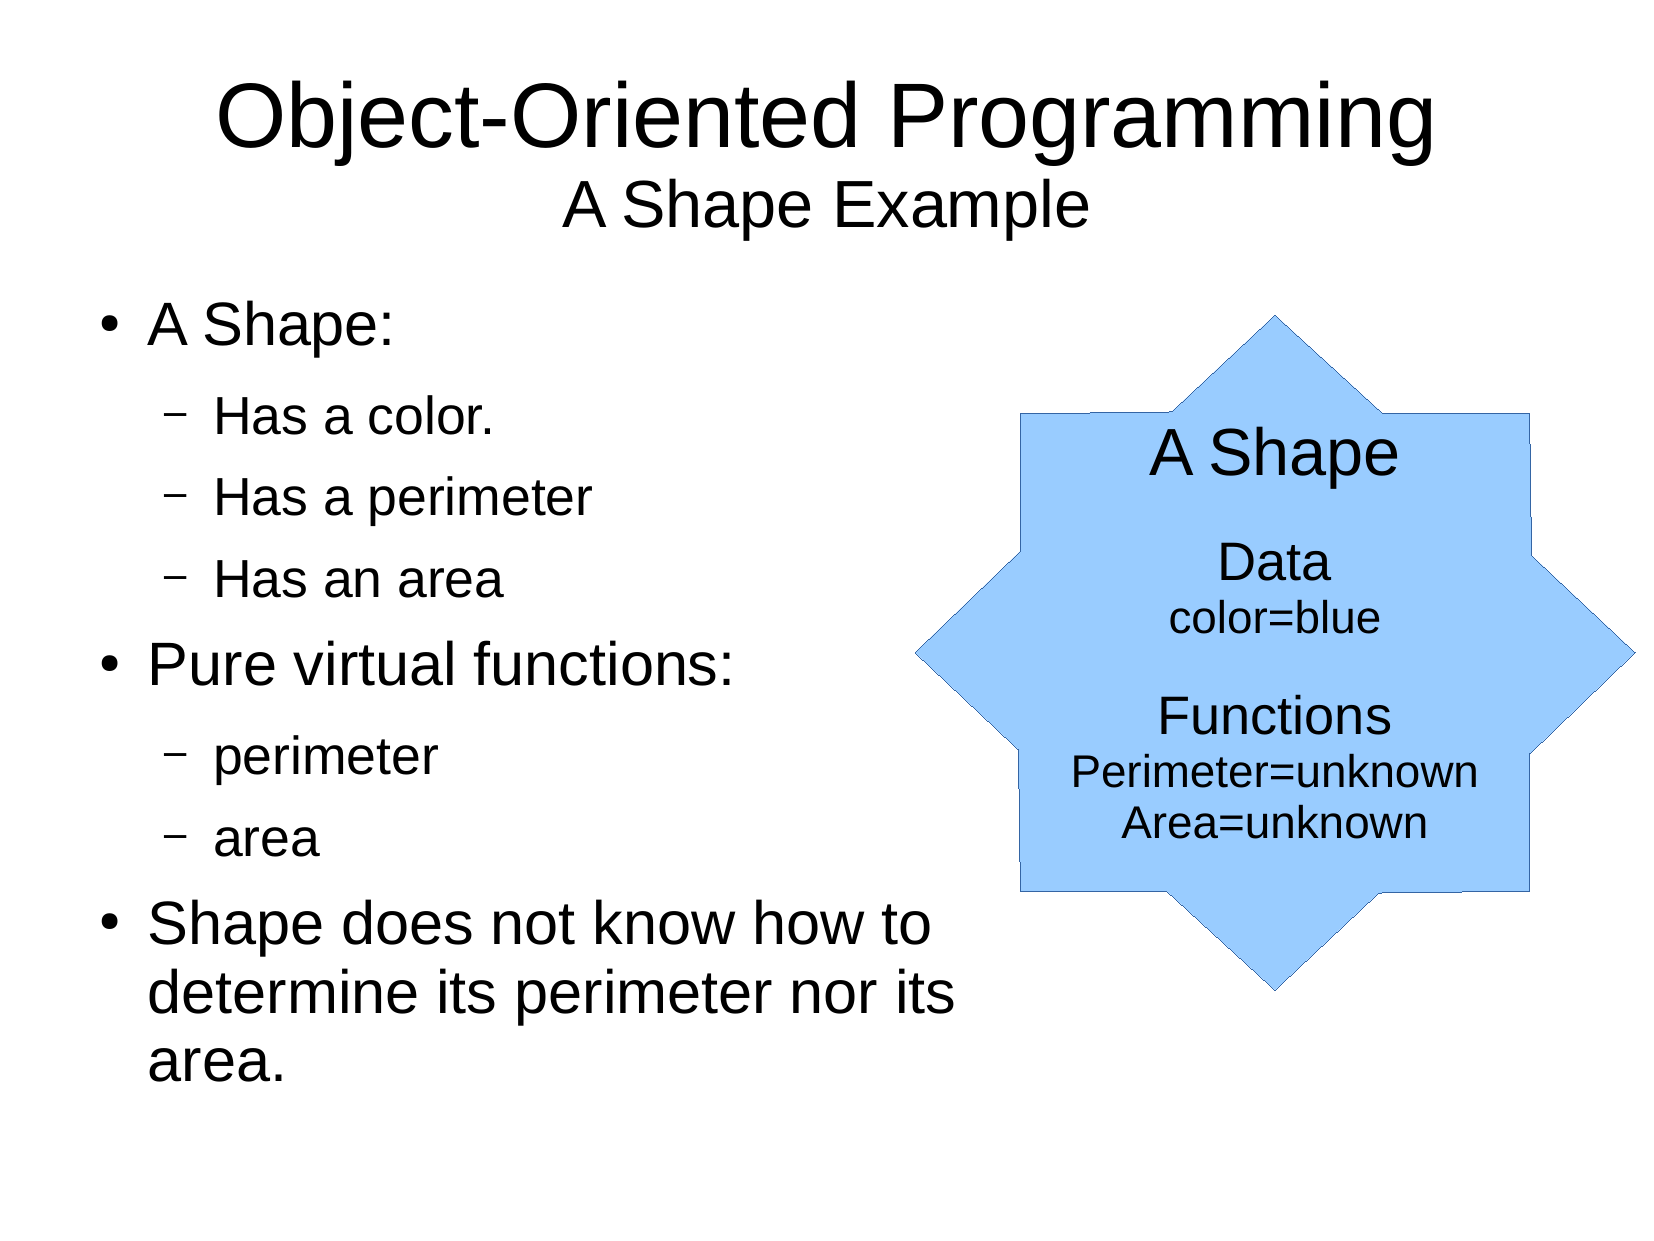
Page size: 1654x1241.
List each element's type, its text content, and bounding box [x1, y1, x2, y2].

title Object-Oriented Programming A Shape Example [82, 49, 1571, 257]
text_box A Shape Data color=blue Functions Perimeter=unknown Area=unknown [915, 315, 1636, 991]
list A Shape: Has a color. Has a perimeter Has an area Pure virtual functions: perimeter area Shape does not know how to determine its perimeter nor its area. [82, 290, 1036, 1096]
